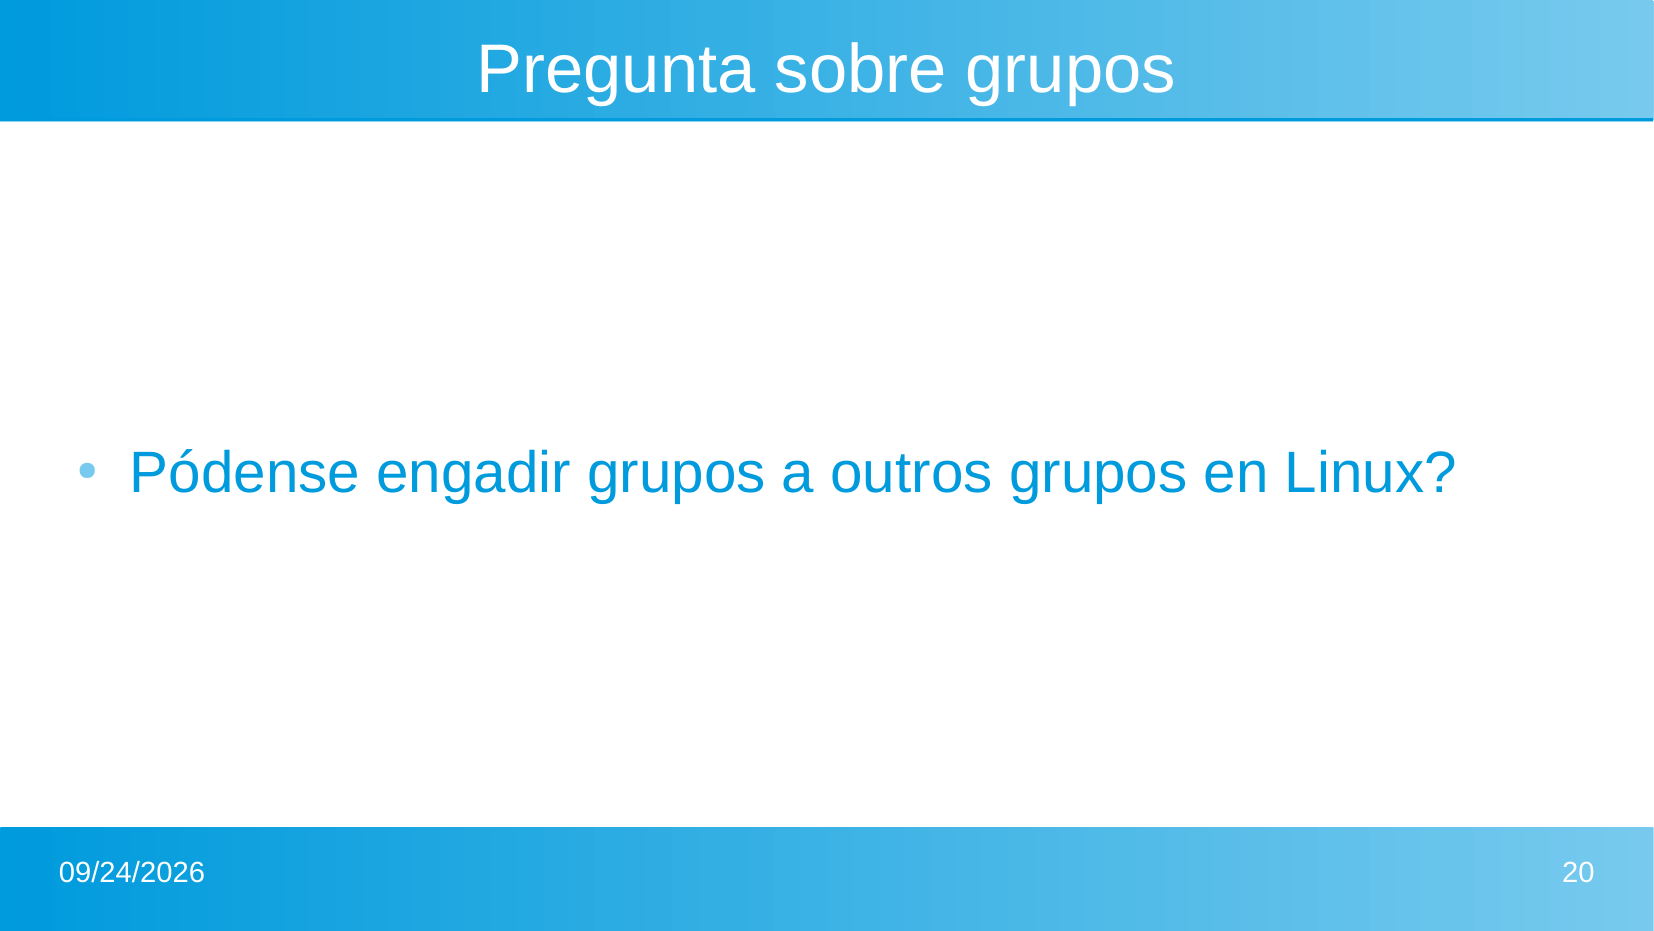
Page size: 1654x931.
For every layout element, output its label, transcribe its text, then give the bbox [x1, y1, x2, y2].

title Pregunta sobre grupos [59, 29, 1595, 108]
list Pódense engadir grupos a outros grupos en Linux? [59, 177, 1595, 768]
